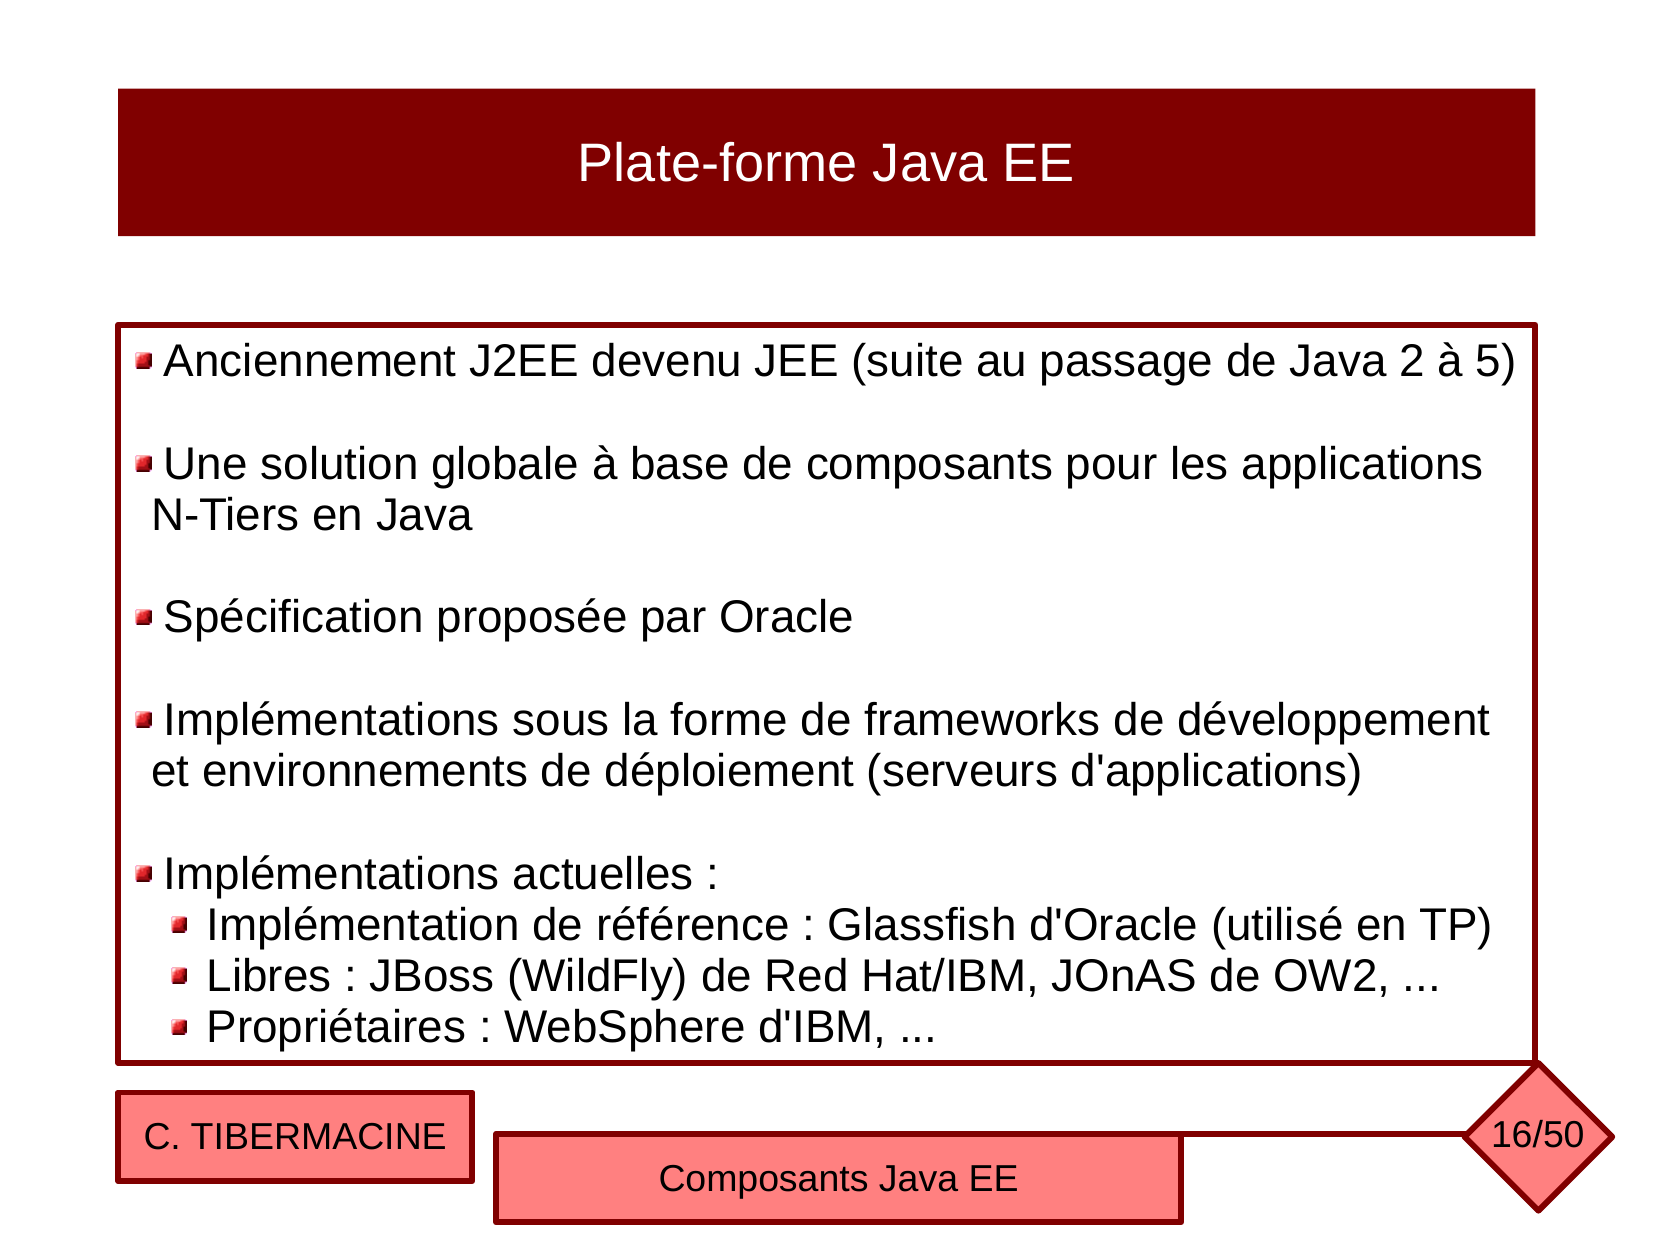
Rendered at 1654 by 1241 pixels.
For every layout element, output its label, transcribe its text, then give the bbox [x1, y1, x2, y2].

picture [135, 711, 152, 728]
picture [135, 865, 152, 882]
picture [171, 916, 187, 933]
picture [135, 609, 152, 625]
text_box Composants Java EE [496, 1133, 1182, 1223]
picture [135, 455, 152, 472]
text_box [1495, 1062, 1582, 1106]
text_box Plate-forme Java EE [118, 88, 1536, 237]
picture [135, 352, 152, 369]
text_box <numéro>/50 [1476, 1106, 1607, 1206]
text_box [1464, 1125, 1476, 1149]
picture [171, 1019, 187, 1035]
text_box Anciennement J2EE devenu JEE (suite au passage de Java 2 à 5) Une solution globale à base de composants pour les applications N-Tiers en Java Spécification proposée par Oracle Implémentations sous la forme de frameworks de développement et environnements de déploiement (serveurs d'applications) Implémentations actuelles : Implémentation de référence : Glassfish d'Oracle (utilisé en TP) Libres : JBoss (WildFly) de Red Hat/IBM, JOnAS de OW2, ... Propriétaires : WebSphere d'IBM, ... [118, 324, 1536, 1063]
text_box [1533, 1206, 1544, 1211]
picture [171, 967, 187, 984]
text_box [1607, 1131, 1613, 1143]
text_box C. TIBERMACINE [118, 1092, 473, 1182]
